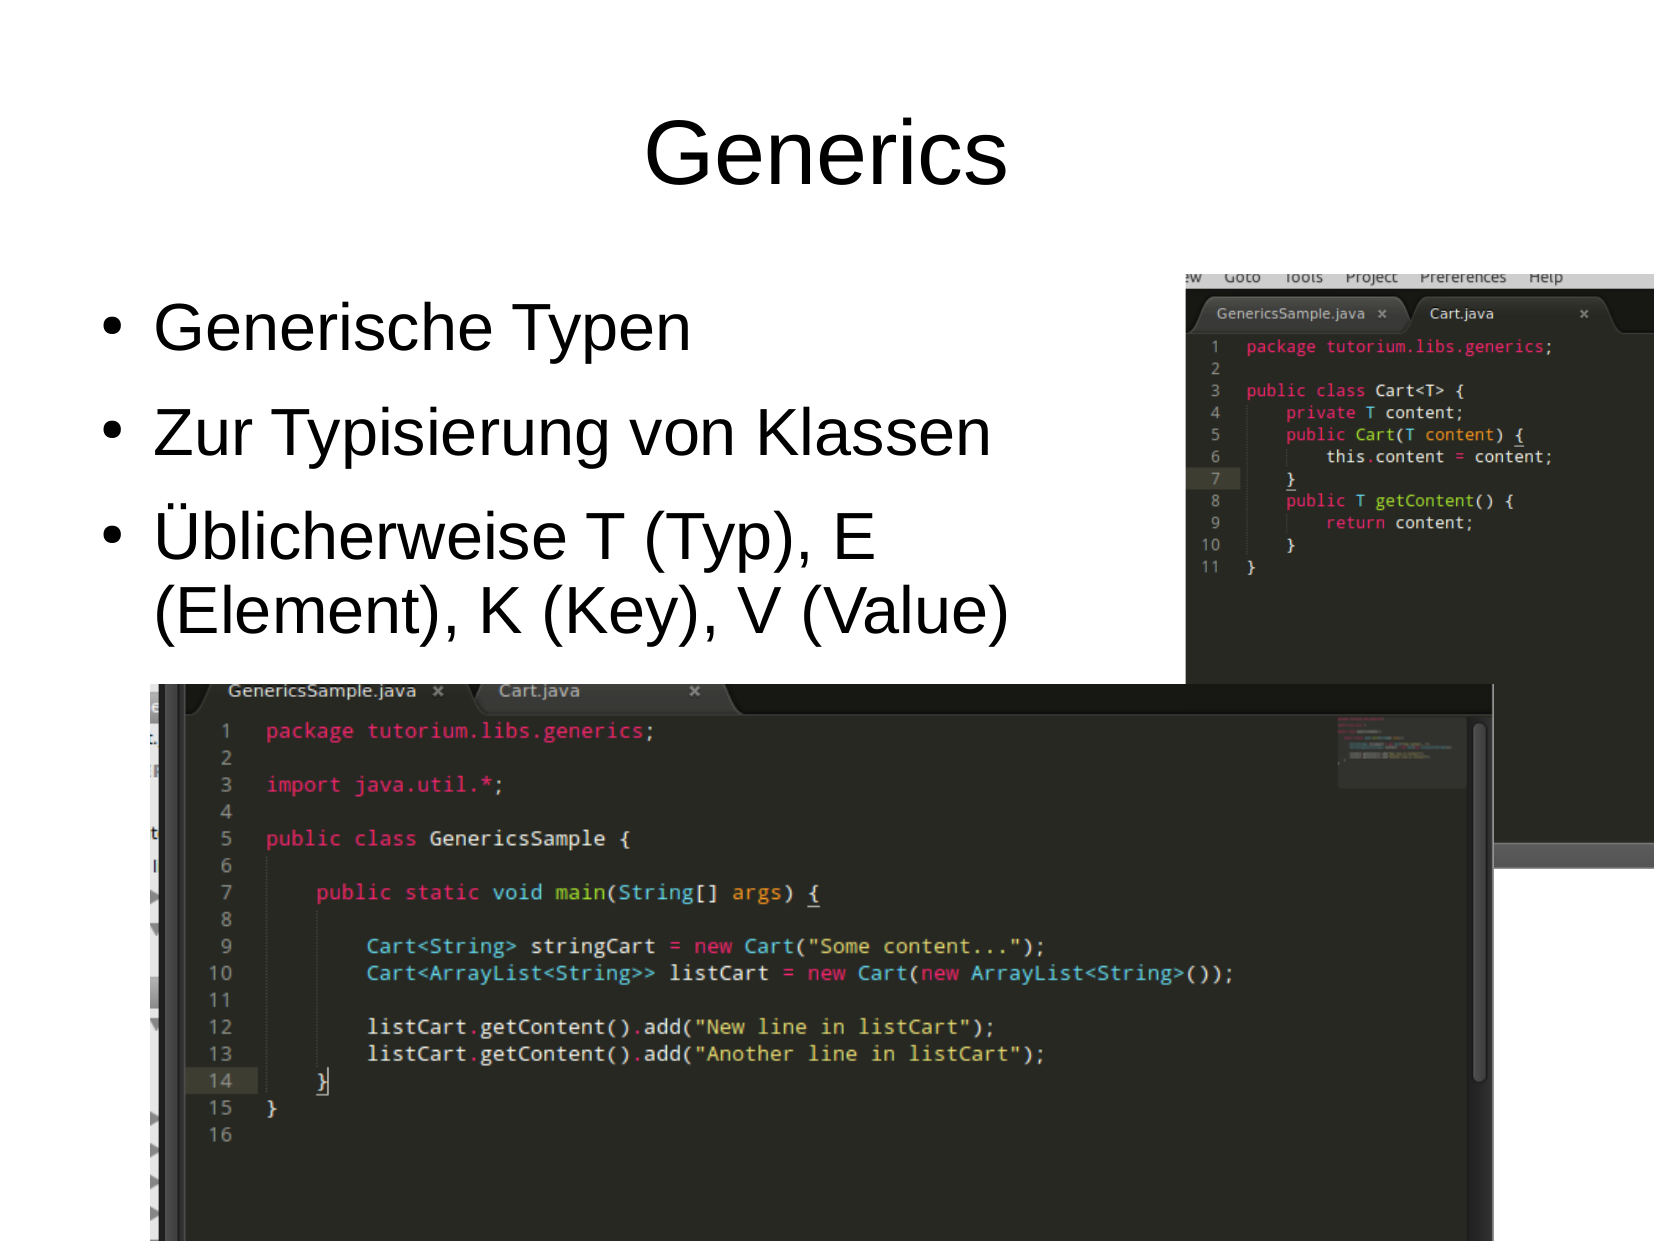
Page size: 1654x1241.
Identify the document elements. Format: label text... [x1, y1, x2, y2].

list Generische Typen Zur Typisierung von Klassen Üblicherweise T (Typ), E (Element), K (Key), V (Value) [82, 290, 1111, 781]
picture [150, 274, 1654, 1241]
title Generics [82, 49, 1571, 257]
